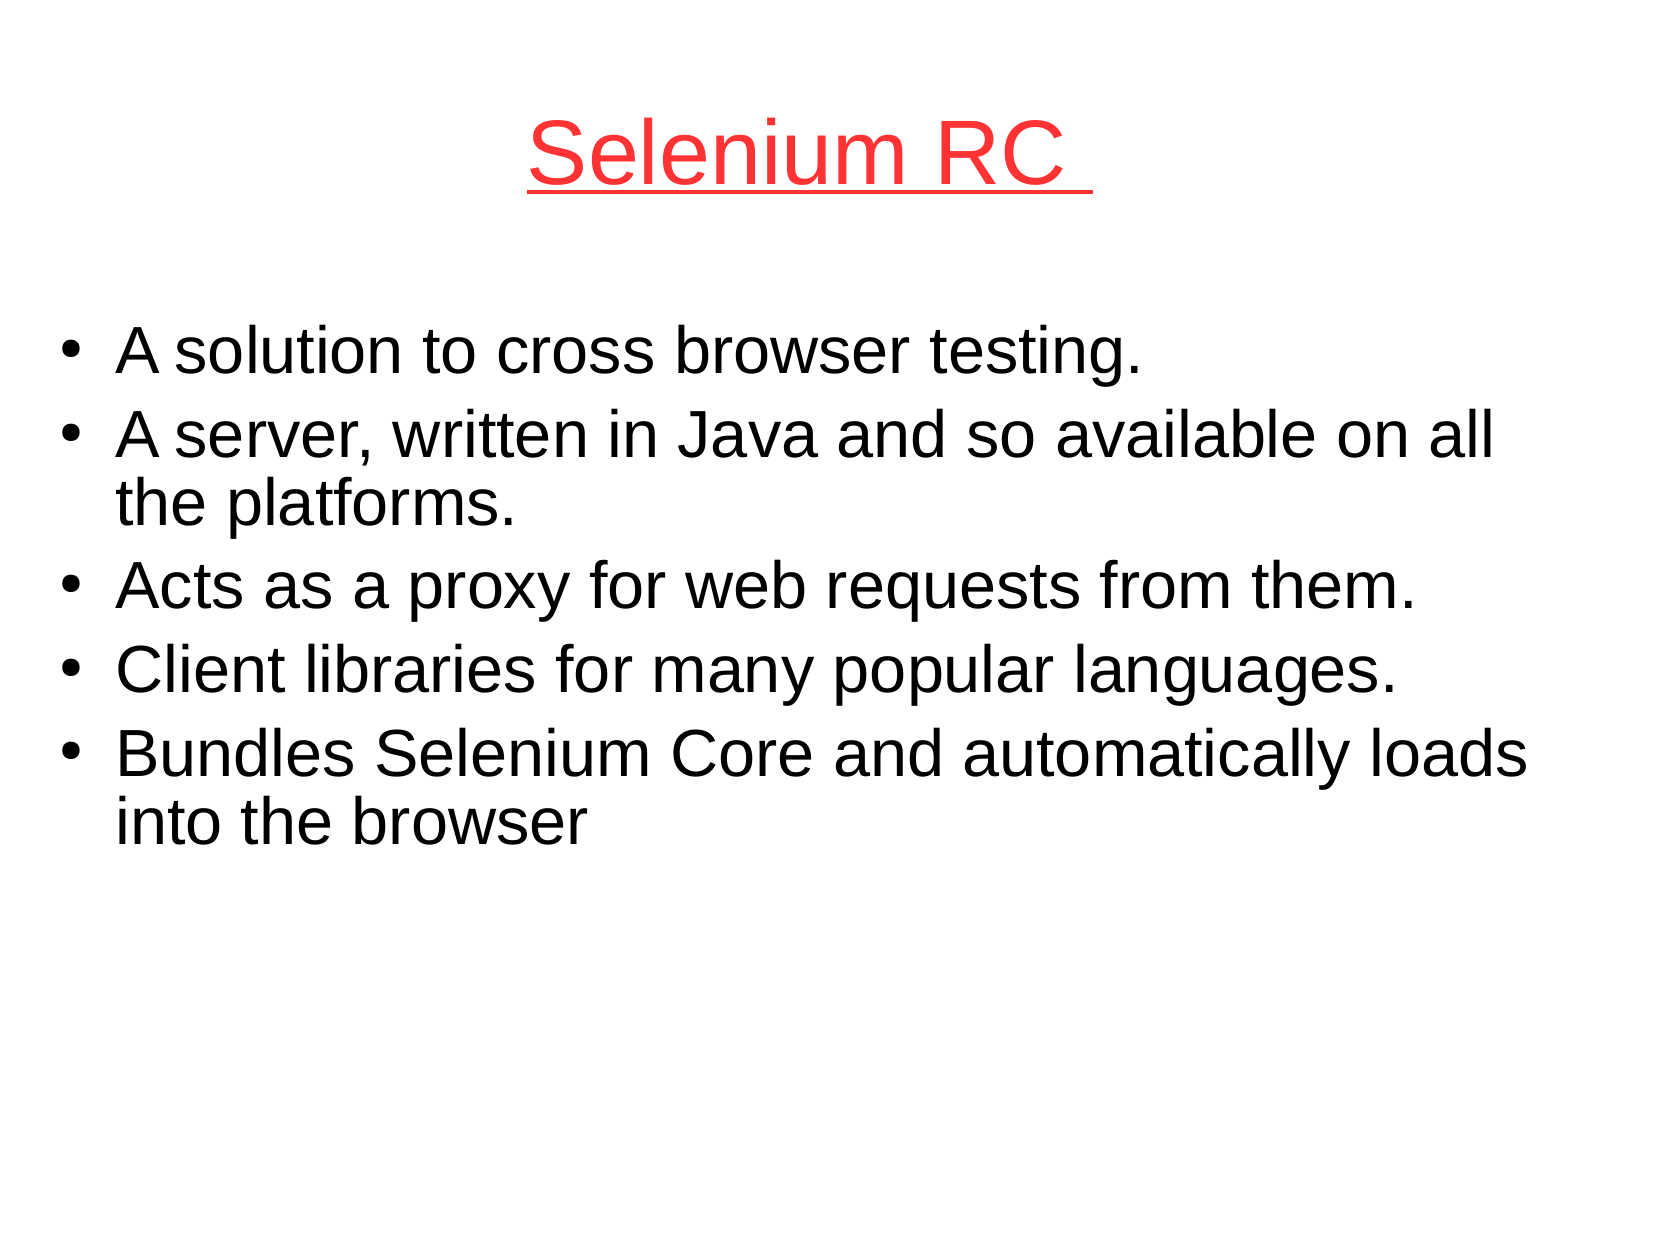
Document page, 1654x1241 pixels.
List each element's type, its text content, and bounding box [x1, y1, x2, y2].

title Selenium RC [82, 49, 1571, 257]
list A solution to cross browser testing. A server, written in Java and so available on all the platforms. Acts as a proxy for web requests from them. Client libraries for many popular languages. Bundles Selenium Core and automatically loads into the browser [59, 320, 1548, 1040]
